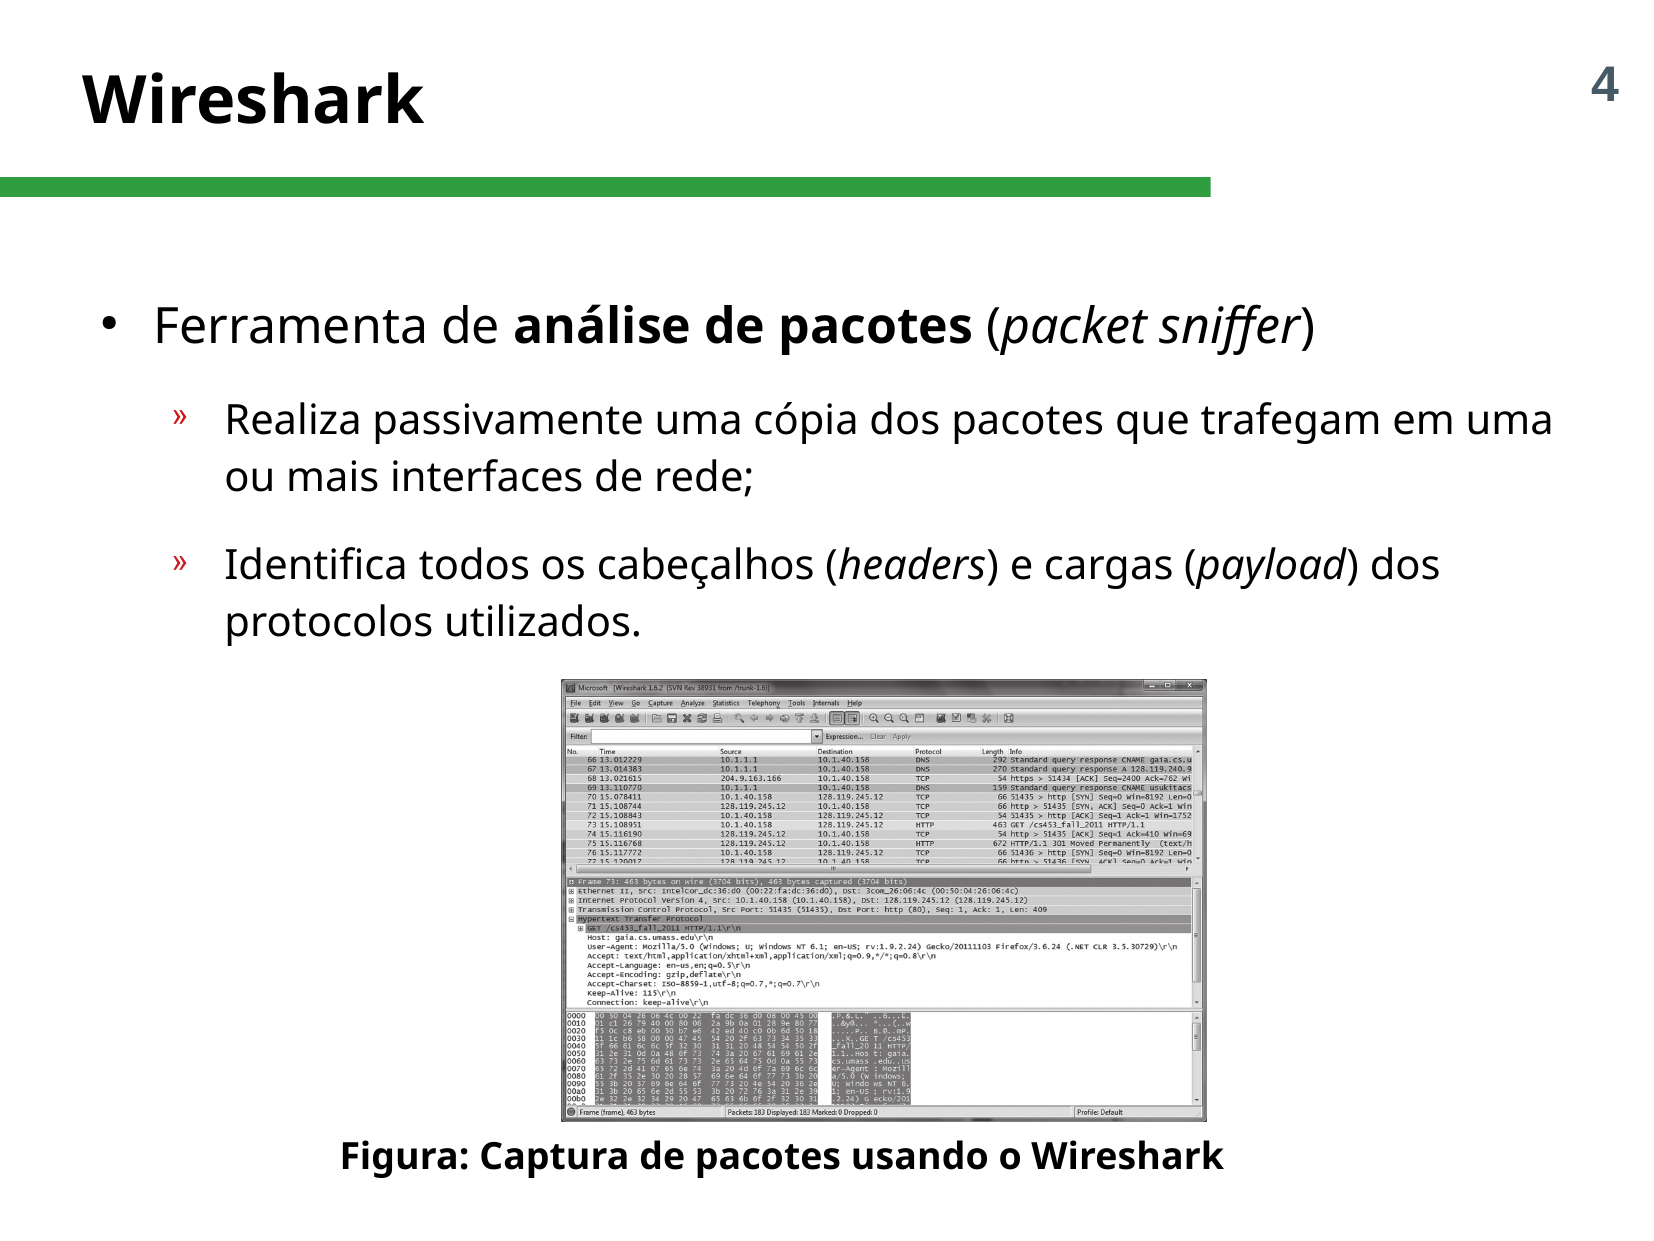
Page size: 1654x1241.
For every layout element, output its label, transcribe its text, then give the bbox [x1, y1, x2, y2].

title Wireshark [82, 0, 1152, 202]
text_box Figura: Captura de pacotes usando o Wireshark [324, 1122, 1418, 1224]
list Ferramenta de análise de pacotes (packet sniffer) Realiza passivamente uma cópia dos pacotes que trafegam em uma ou mais interfaces de rede; Identifica todos os cabeçalhos (headers) e cargas (payload) dos protocolos utilizados. [82, 290, 1571, 1216]
picture [561, 679, 1207, 1123]
